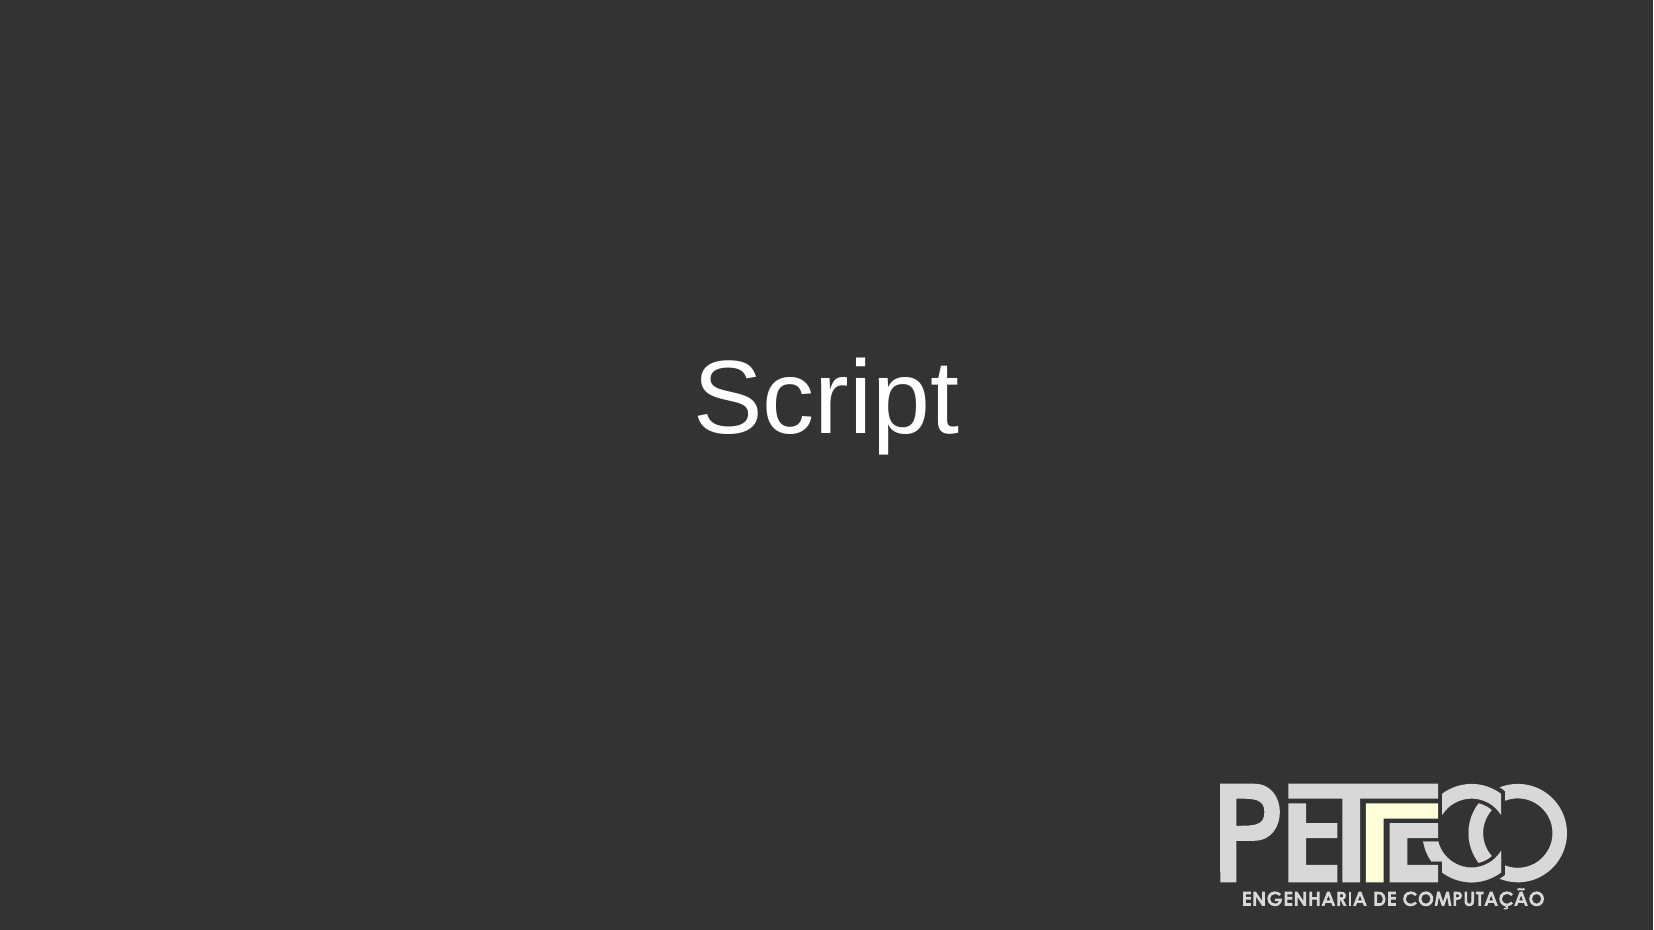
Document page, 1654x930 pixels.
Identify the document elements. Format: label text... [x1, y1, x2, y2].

subtitle Script [82, 37, 1571, 757]
